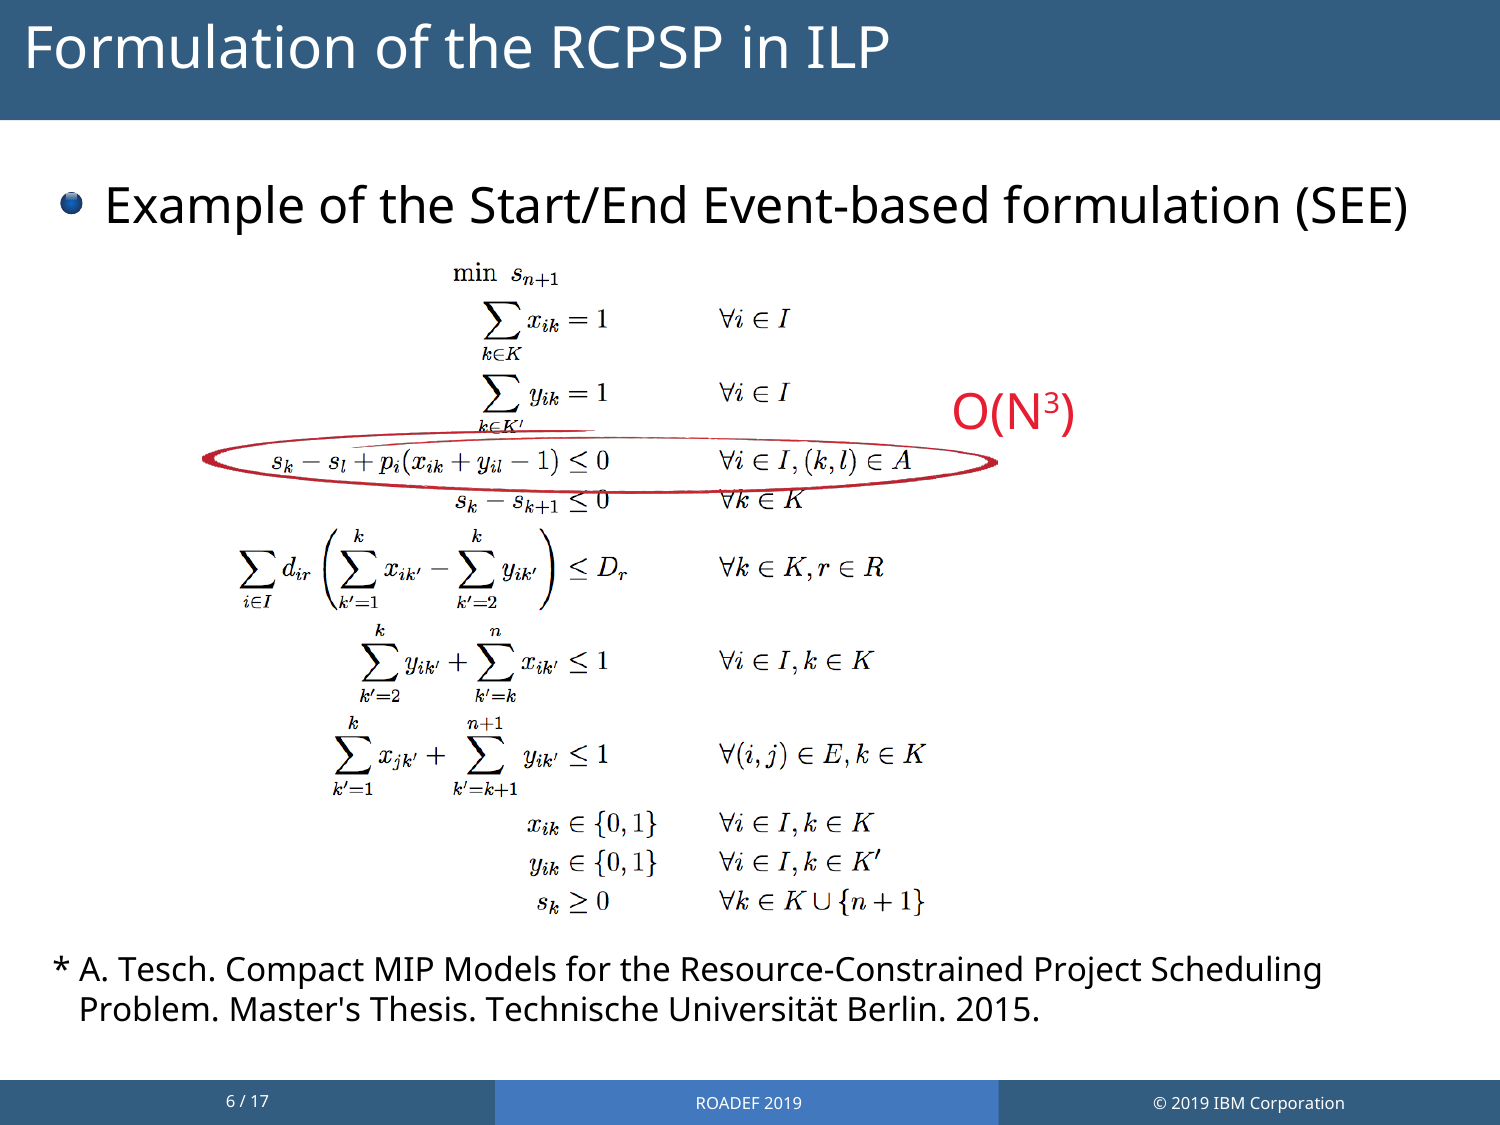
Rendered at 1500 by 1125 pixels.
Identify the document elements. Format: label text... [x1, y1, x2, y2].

title Formulation of the RCPSP in ILP [0, 0, 1500, 121]
text_box O(N3) [936, 372, 1101, 448]
text_box * A. Tesch. Compact MIP Models for the Resource-Constrained Project Scheduling Problem. Master's Thesis. Technische Universität Berlin. 2015. [37, 941, 1320, 1036]
picture [202, 260, 998, 921]
list Example of the Start/End Event-based formulation (SEE) [45, 165, 1441, 1036]
